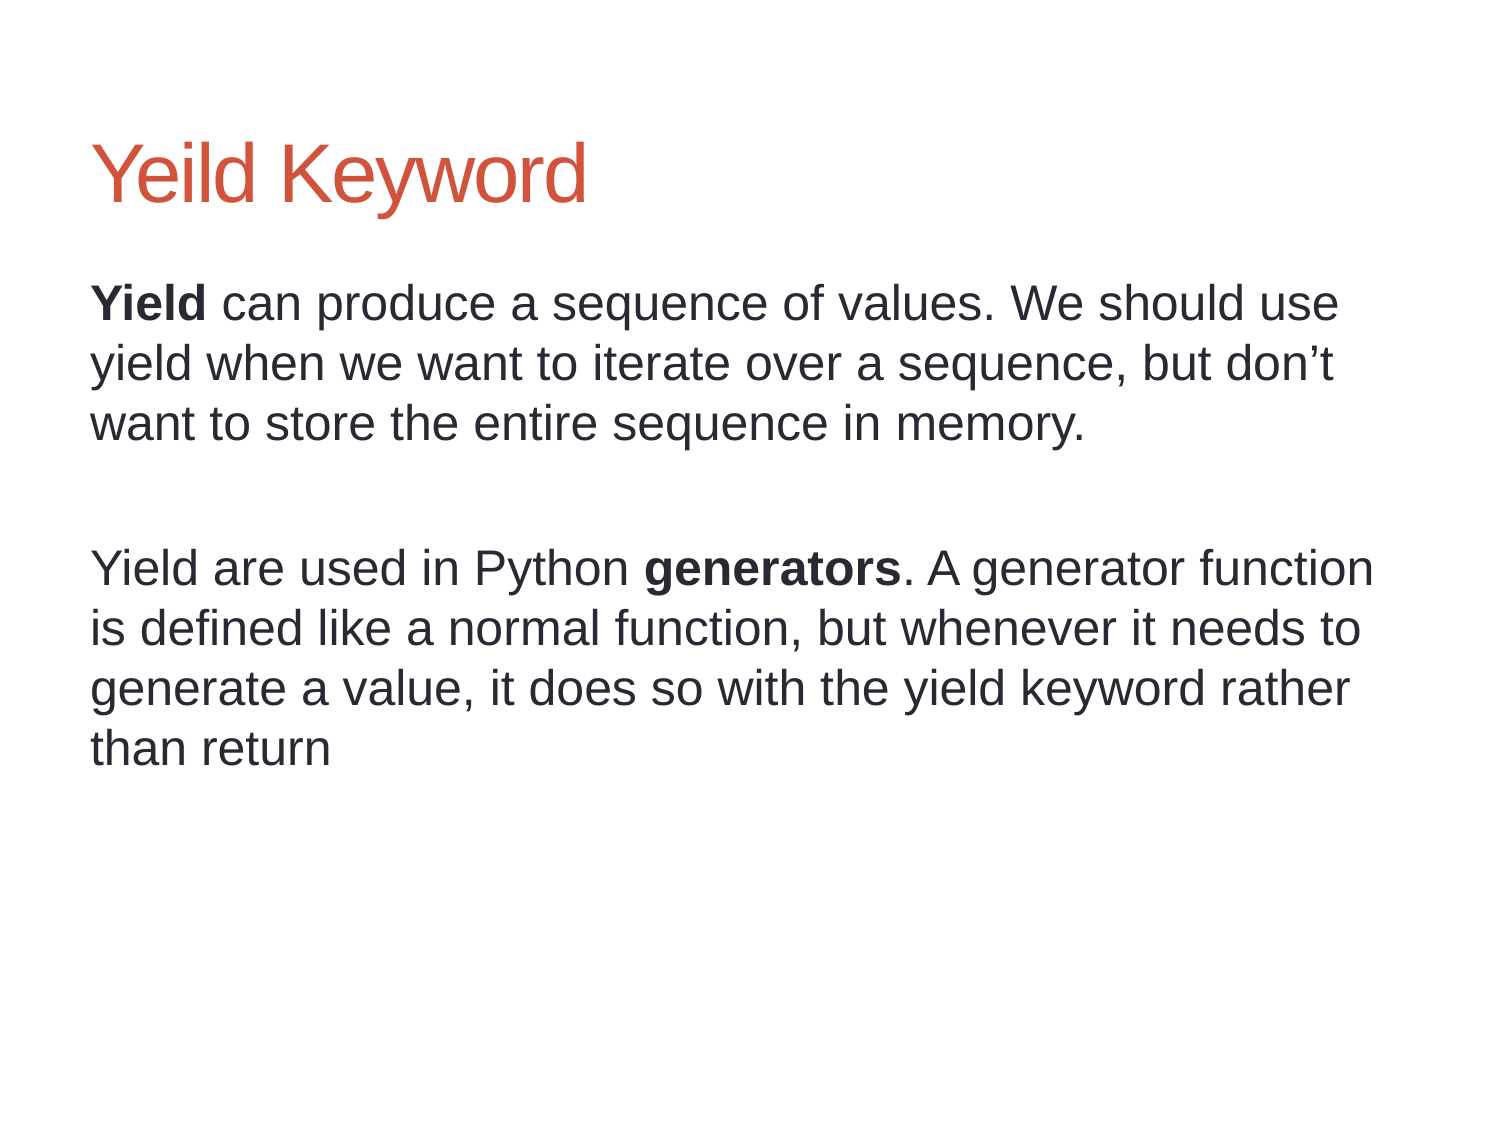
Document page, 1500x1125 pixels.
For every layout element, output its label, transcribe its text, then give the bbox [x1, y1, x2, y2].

title Yeild Keyword [75, 87, 1426, 251]
list Yield can produce a sequence of values. We should use yield when we want to iterate over a sequence, but don’t want to store the entire sequence in memory. Yield are used in Python generators. A generator function is defined like a normal function, but whenever it needs to generate a value, it does so with the yield keyword rather than return [75, 262, 1426, 1063]
